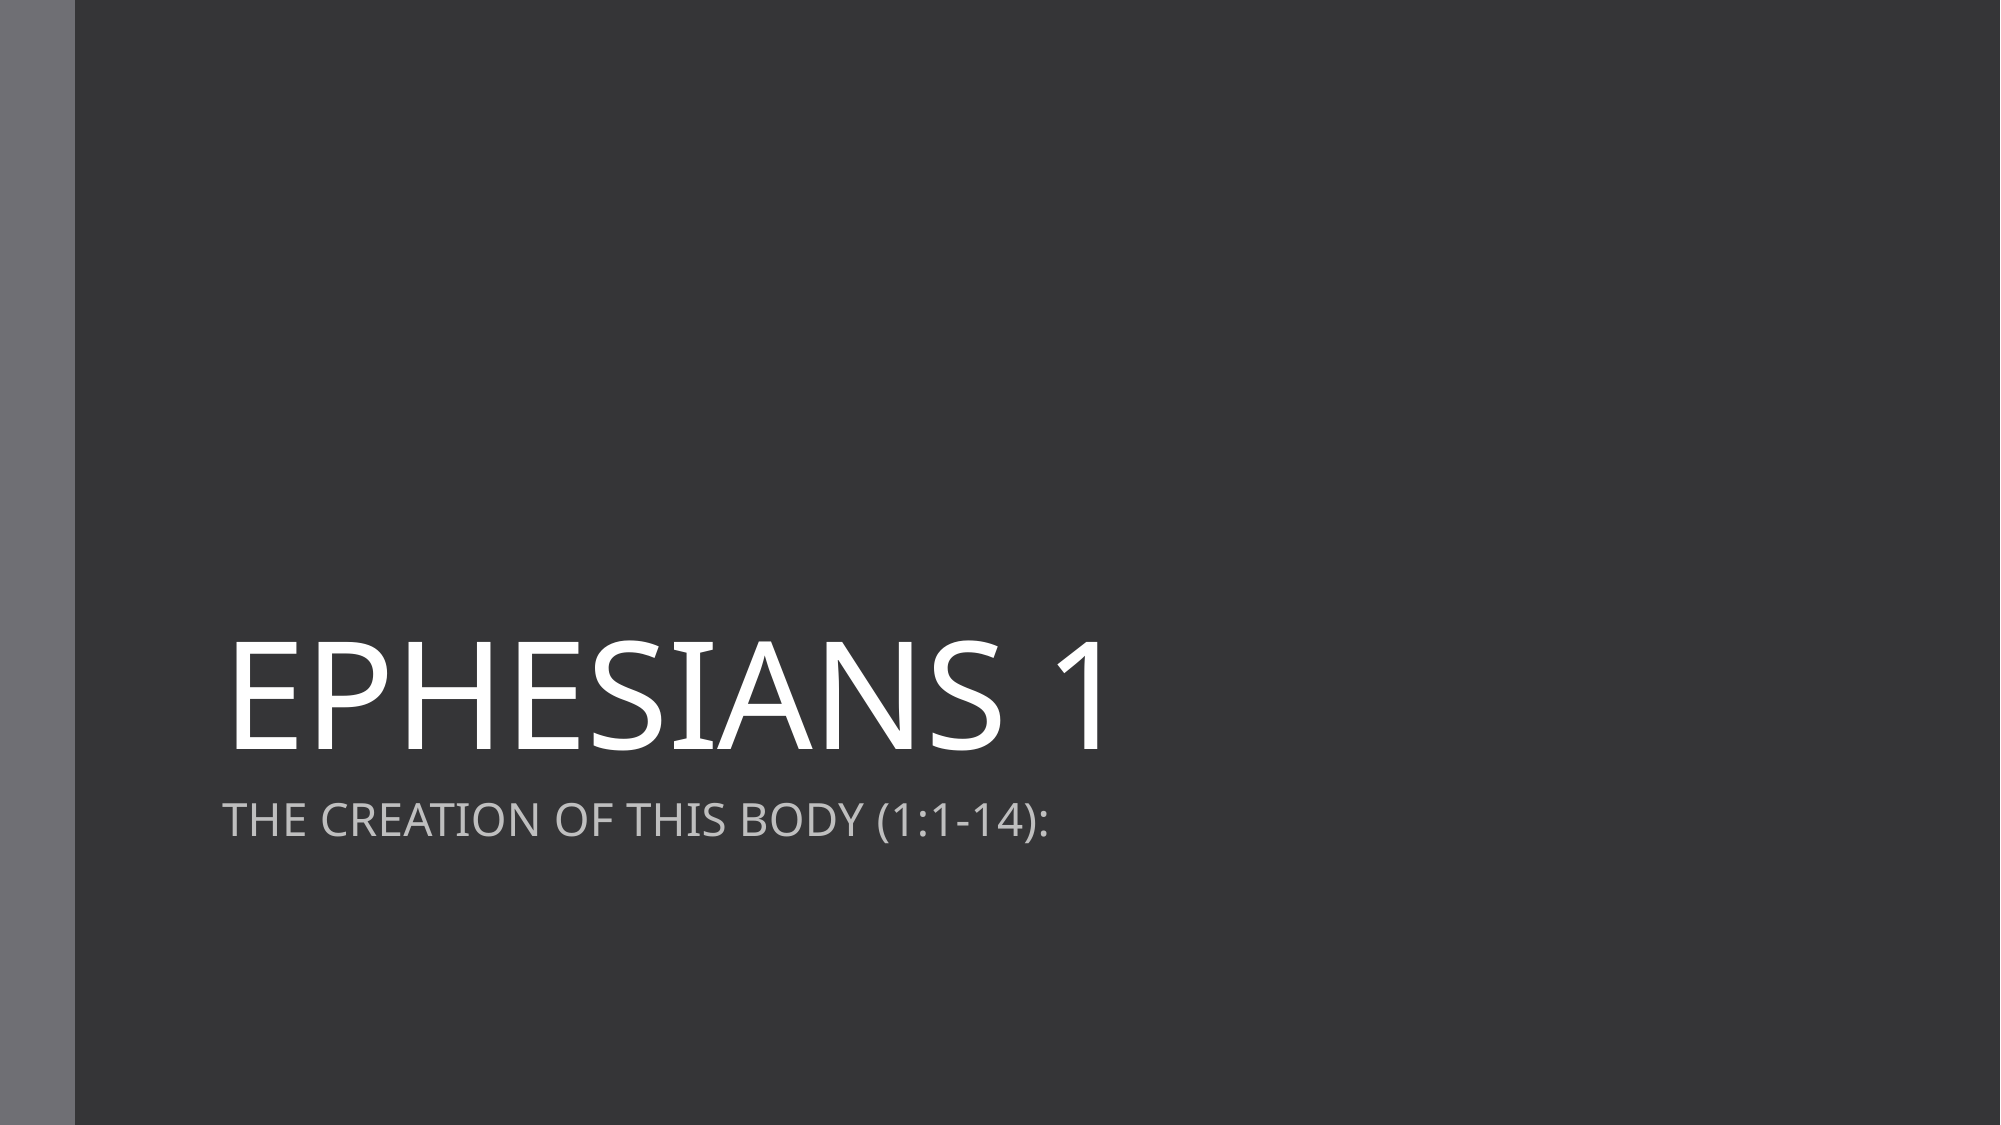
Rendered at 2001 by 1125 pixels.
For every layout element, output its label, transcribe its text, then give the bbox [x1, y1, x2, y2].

subtitle THE CREATION OF THIS BODY (1:1-14): [206, 787, 1752, 1066]
title EPHESIANS 1 [206, 124, 1752, 787]
